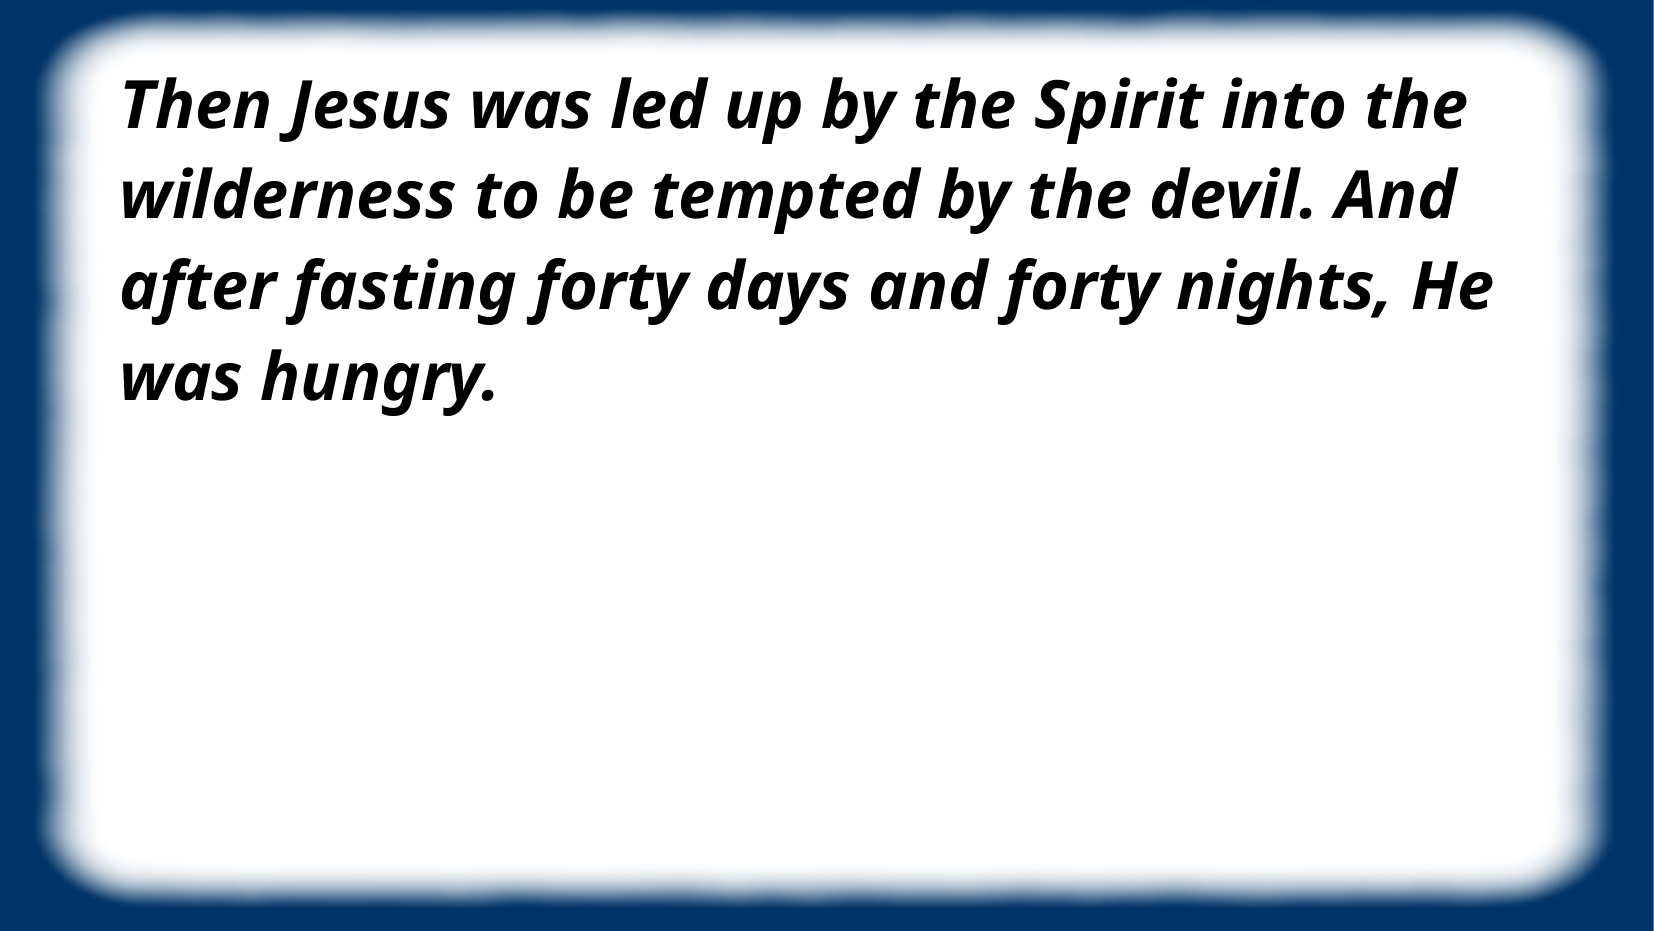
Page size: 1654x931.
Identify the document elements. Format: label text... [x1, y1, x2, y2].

text_box Then Jesus was led up by the Spirit into the wilderness to be tempted by the devil. And after fasting forty days and forty nights, He was hungry. [105, 49, 1546, 420]
picture [0, 0, 1654, 931]
